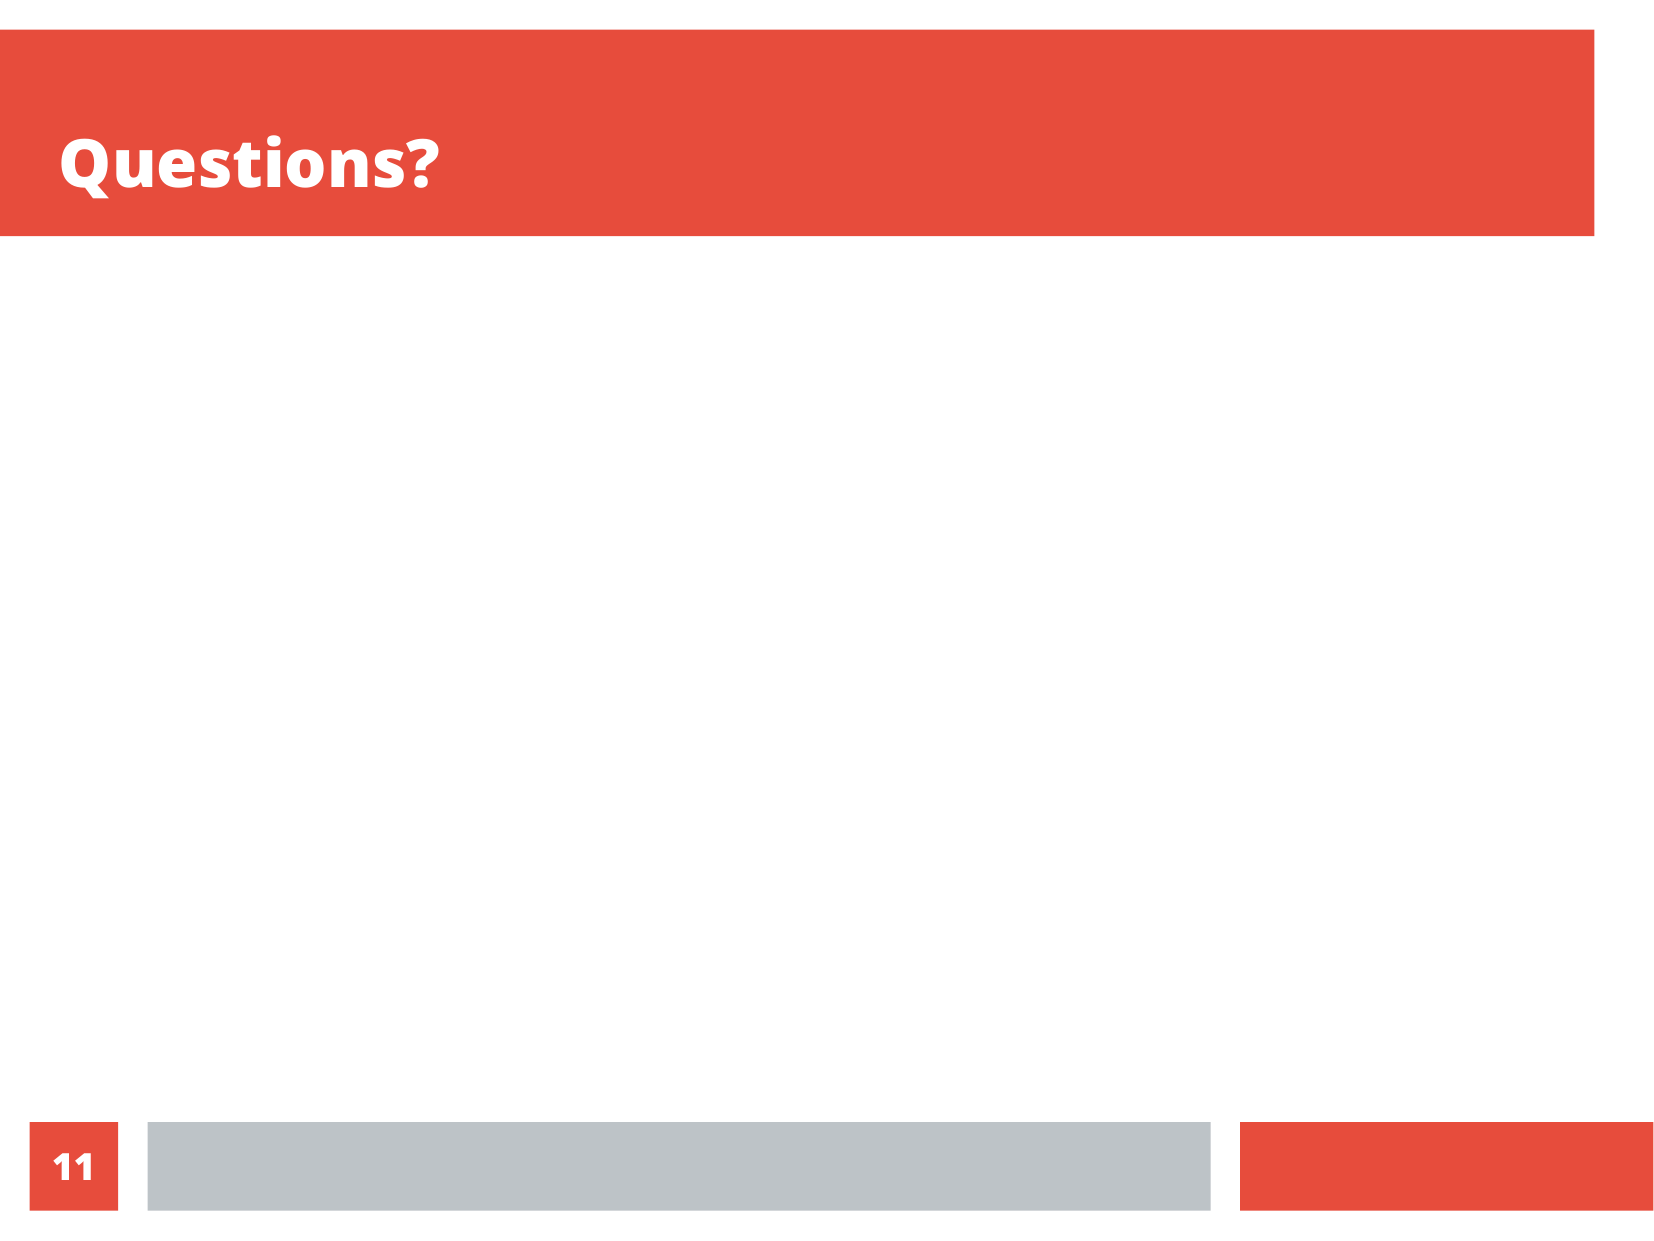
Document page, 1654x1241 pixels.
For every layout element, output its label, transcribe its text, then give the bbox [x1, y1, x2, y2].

title Questions? [59, 59, 1595, 207]
